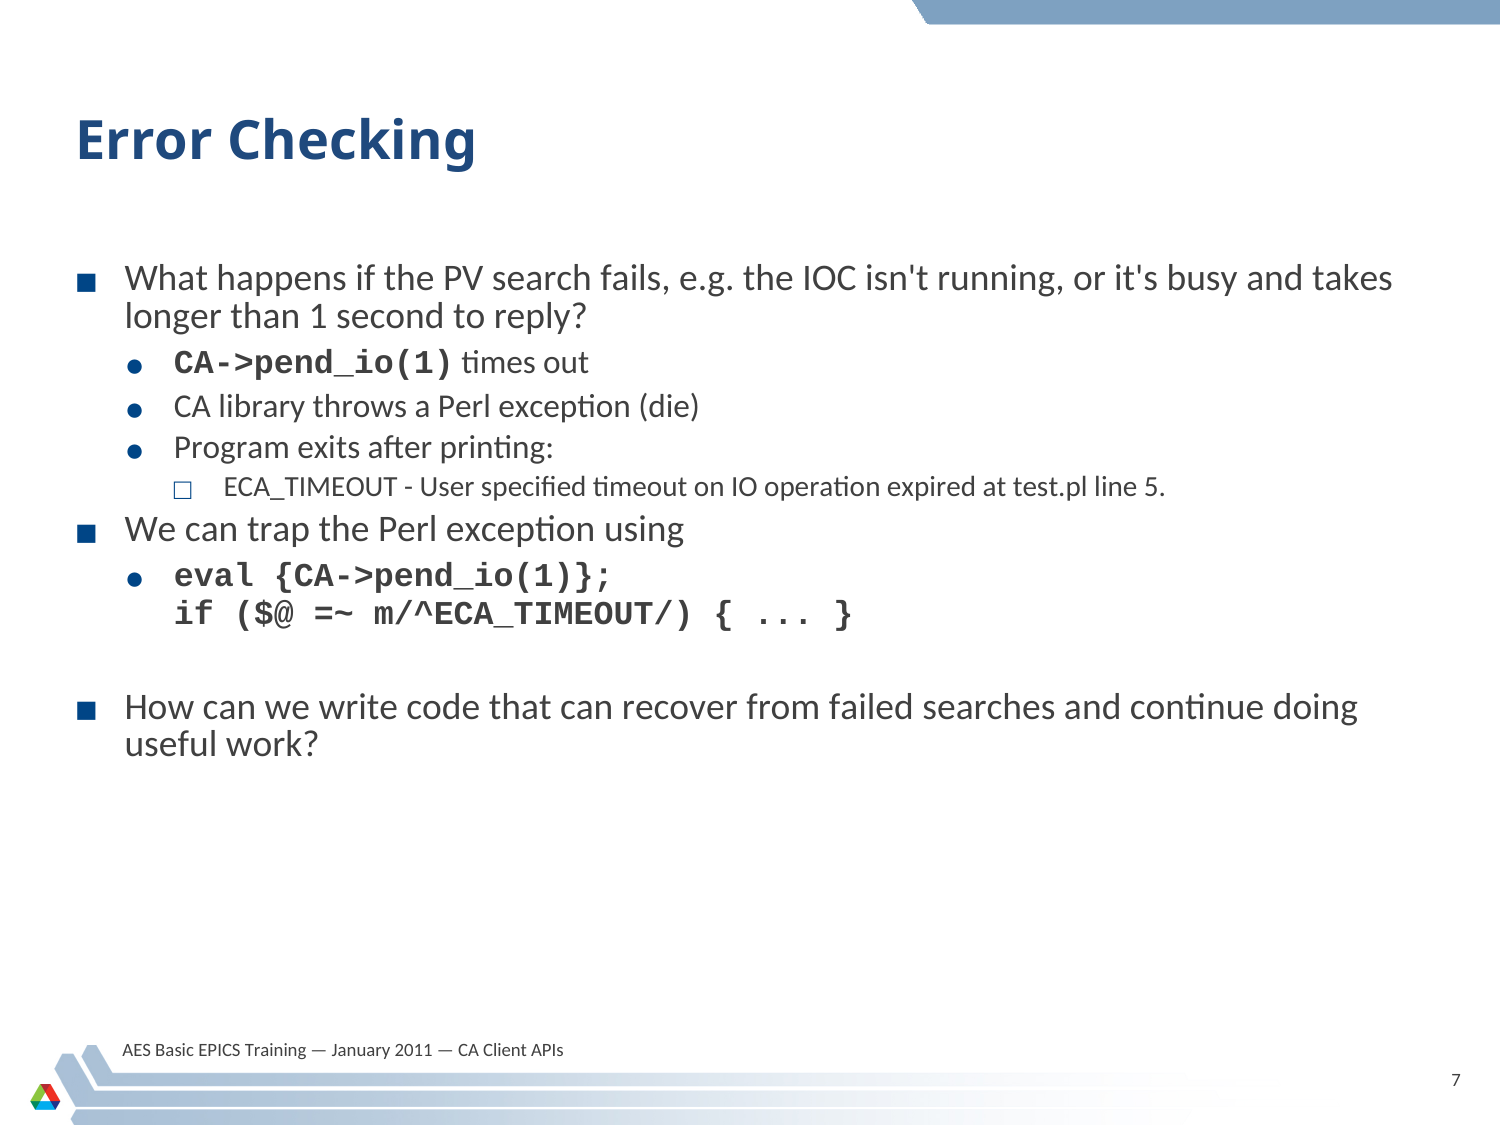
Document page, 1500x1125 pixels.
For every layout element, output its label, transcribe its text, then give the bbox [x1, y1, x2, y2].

picture [0, 0, 1500, 26]
picture [0, 1037, 1500, 1125]
list What happens if the PV search fails, e.g. the IOC isn't running, or it's busy and takes longer than 1 second to reply? CA->pend_io(1) times out CA library throws a Perl exception (die) Program exits after printing: ECA_TIMEOUT - User specified timeout on IO operation expired at test.pl line 5. We can trap the Perl exception using eval {CA->pend_io(1)}; if ($@ =~ m/^ECA_TIMEOUT/) { ... } How can we write code that can recover from failed searches and continue doing useful work? [75, 262, 1426, 991]
title Error Checking [75, 52, 1426, 226]
